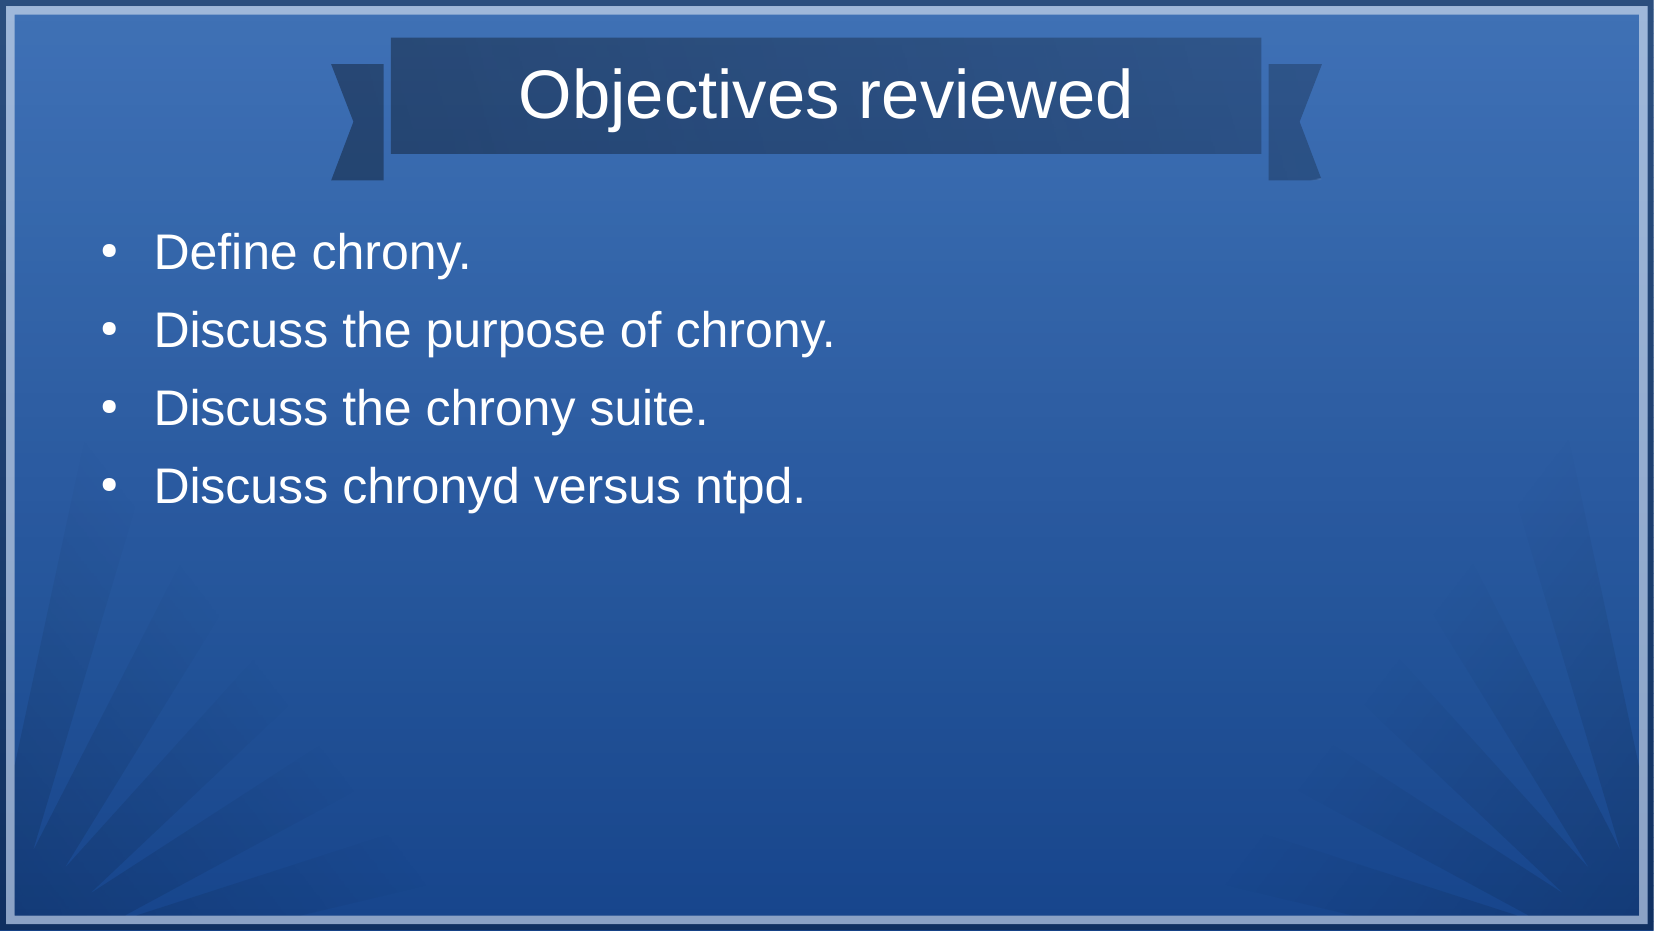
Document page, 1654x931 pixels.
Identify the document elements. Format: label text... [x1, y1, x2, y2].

title Objectives reviewed [389, 35, 1264, 154]
list Define chrony. Discuss the purpose of chrony. Discuss the chrony suite. Discuss chronyd versus ntpd. [82, 224, 1571, 848]
